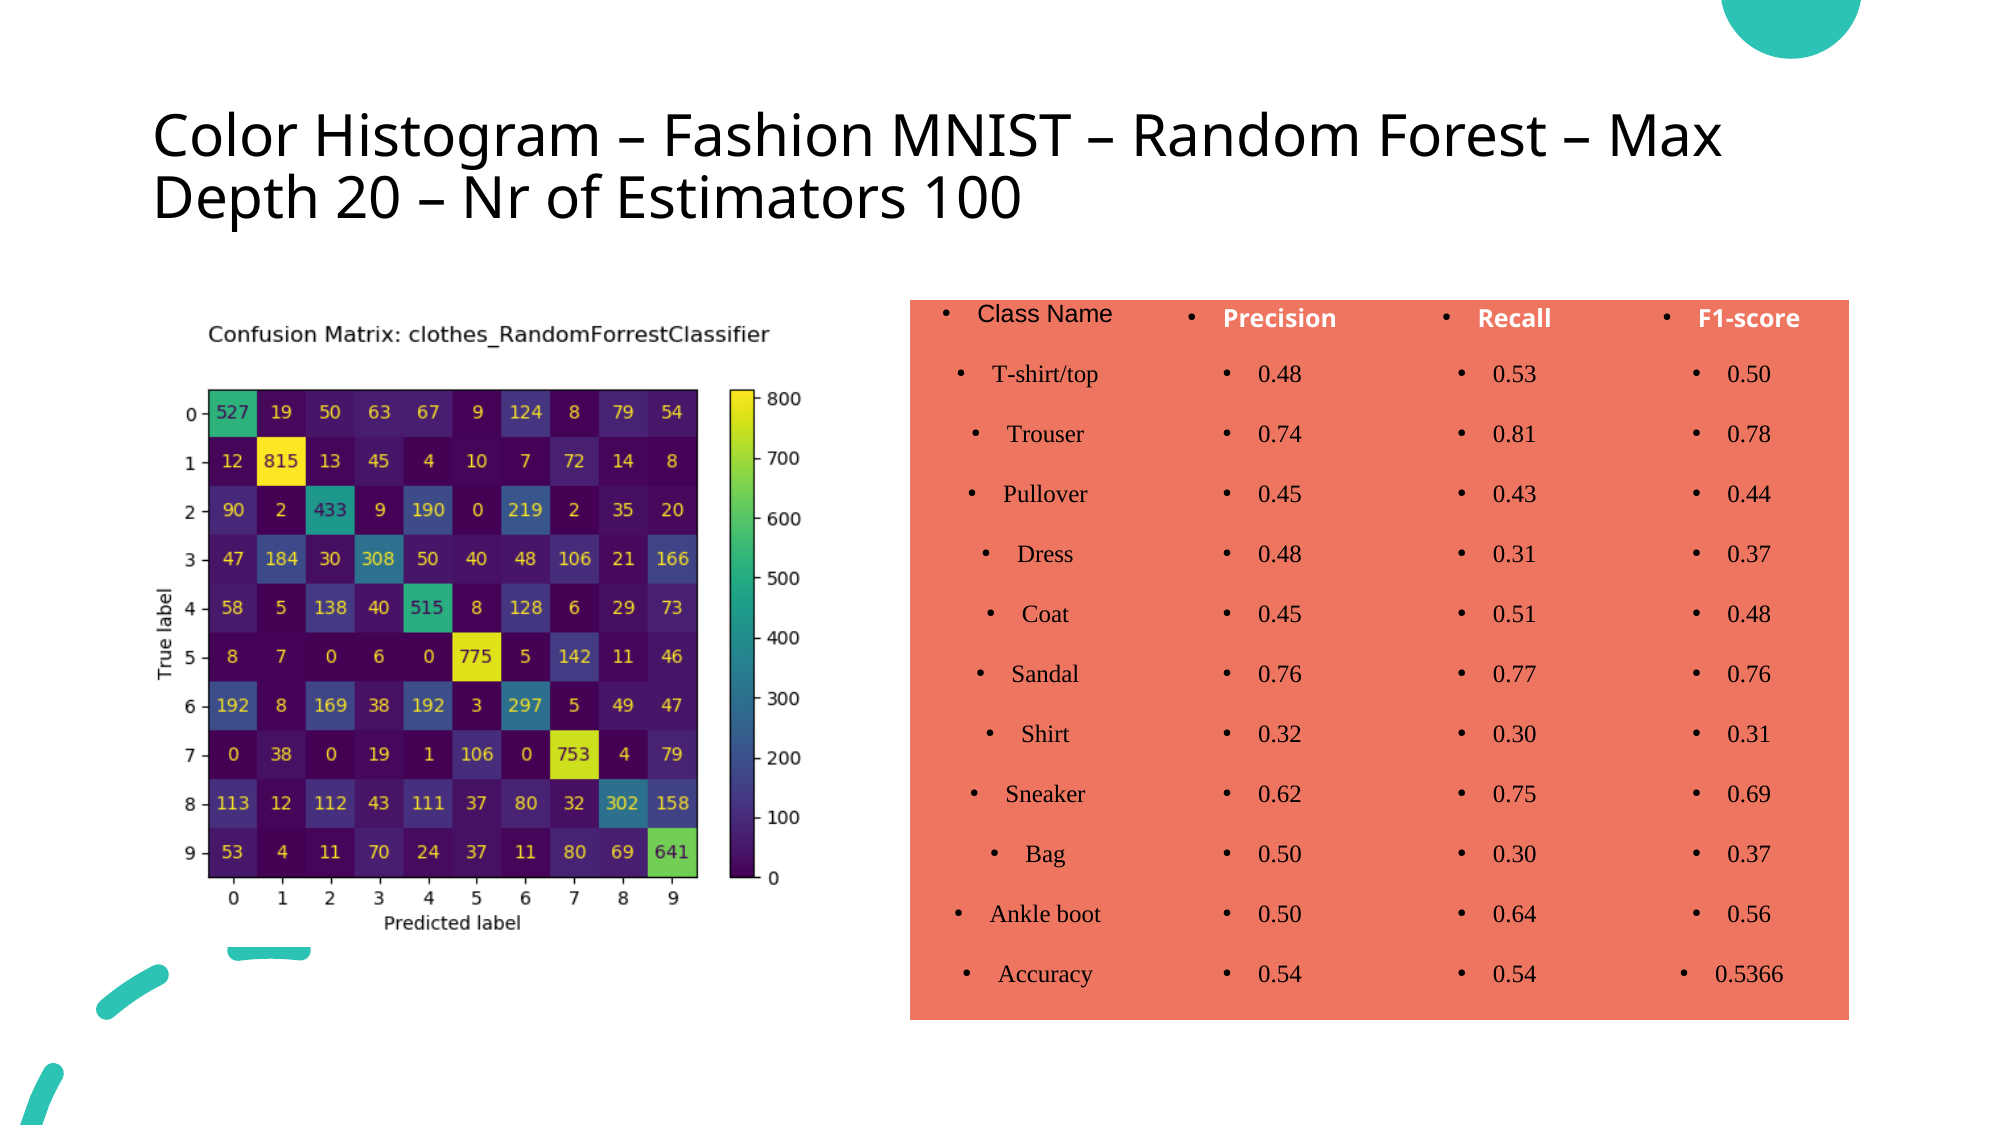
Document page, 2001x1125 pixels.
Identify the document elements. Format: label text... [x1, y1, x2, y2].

table_cell 0.76​ [1145, 660, 1380, 720]
table_cell 0.48​ [1145, 360, 1380, 420]
table_cell 0.54​ [1145, 960, 1380, 1020]
table_cell 0.64​ [1380, 900, 1614, 960]
table_cell 0.62​ [1145, 780, 1380, 840]
table_cell Shirt​ [910, 720, 1145, 780]
table_cell 0.78​ [1614, 420, 1849, 480]
table_cell Sandal​ [910, 660, 1145, 720]
table_cell 0.43​ [1380, 480, 1614, 540]
table_cell Ankle boot [910, 900, 1145, 960]
table_cell Coat​ [910, 600, 1145, 660]
table_cell 0.75​ [1380, 780, 1614, 840]
table_cell 0.31​ [1380, 540, 1614, 600]
table_cell 0.50​ [1614, 360, 1849, 420]
table_cell 0.48​ [1614, 600, 1849, 660]
table_cell T-shirt/top​ [910, 360, 1145, 420]
table_cell 0.51​ [1380, 600, 1614, 660]
table_header ​Class Name [910, 300, 1145, 360]
table_cell Sneaker​ [910, 780, 1145, 840]
table_cell 0.77​ [1380, 660, 1614, 720]
table_cell 0.30​ [1380, 720, 1614, 780]
table_cell 0.45​ [1145, 600, 1380, 660]
table_cell Accuracy​ [910, 960, 1145, 1020]
picture [67, 313, 910, 947]
title Color Histogram – Fashion MNIST – Random Forest – Max Depth 20 – Nr of Estimators 100 [137, 59, 1863, 278]
table_cell 0.45​ [1145, 480, 1380, 540]
table_cell 0.30​ [1380, 840, 1614, 900]
table_cell 0.74​ [1145, 420, 1380, 480]
table_cell 0.54​ [1380, 960, 1614, 1020]
table_cell 0.56​ [1614, 900, 1849, 960]
table_cell 0.48​ [1145, 540, 1380, 600]
table_header Recall​ [1380, 300, 1614, 360]
table_cell 0.37​ [1614, 540, 1849, 600]
table_header F1-score​ [1614, 300, 1849, 360]
table_cell 0.50​ [1145, 840, 1380, 900]
table_cell 0.76​ [1614, 660, 1849, 720]
table_cell 0.44​ [1614, 480, 1849, 540]
table_cell 0.37​ [1614, 840, 1849, 900]
table_cell 0.81​ [1380, 420, 1614, 480]
table_cell Bag​ [910, 840, 1145, 900]
table_cell 0.69​ [1614, 780, 1849, 840]
table_cell 0.32​ [1145, 720, 1380, 780]
table_cell 0.5366​ [1614, 960, 1849, 1020]
table_cell 0.31​ [1614, 720, 1849, 780]
table_cell Dress​ [910, 540, 1145, 600]
table_cell Trouser​ [910, 420, 1145, 480]
table_header Precision​ [1145, 300, 1380, 360]
table_cell Pullover​ [910, 480, 1145, 540]
table_cell 0.53​ [1380, 360, 1614, 420]
table_cell 0.50​ [1145, 900, 1380, 960]
